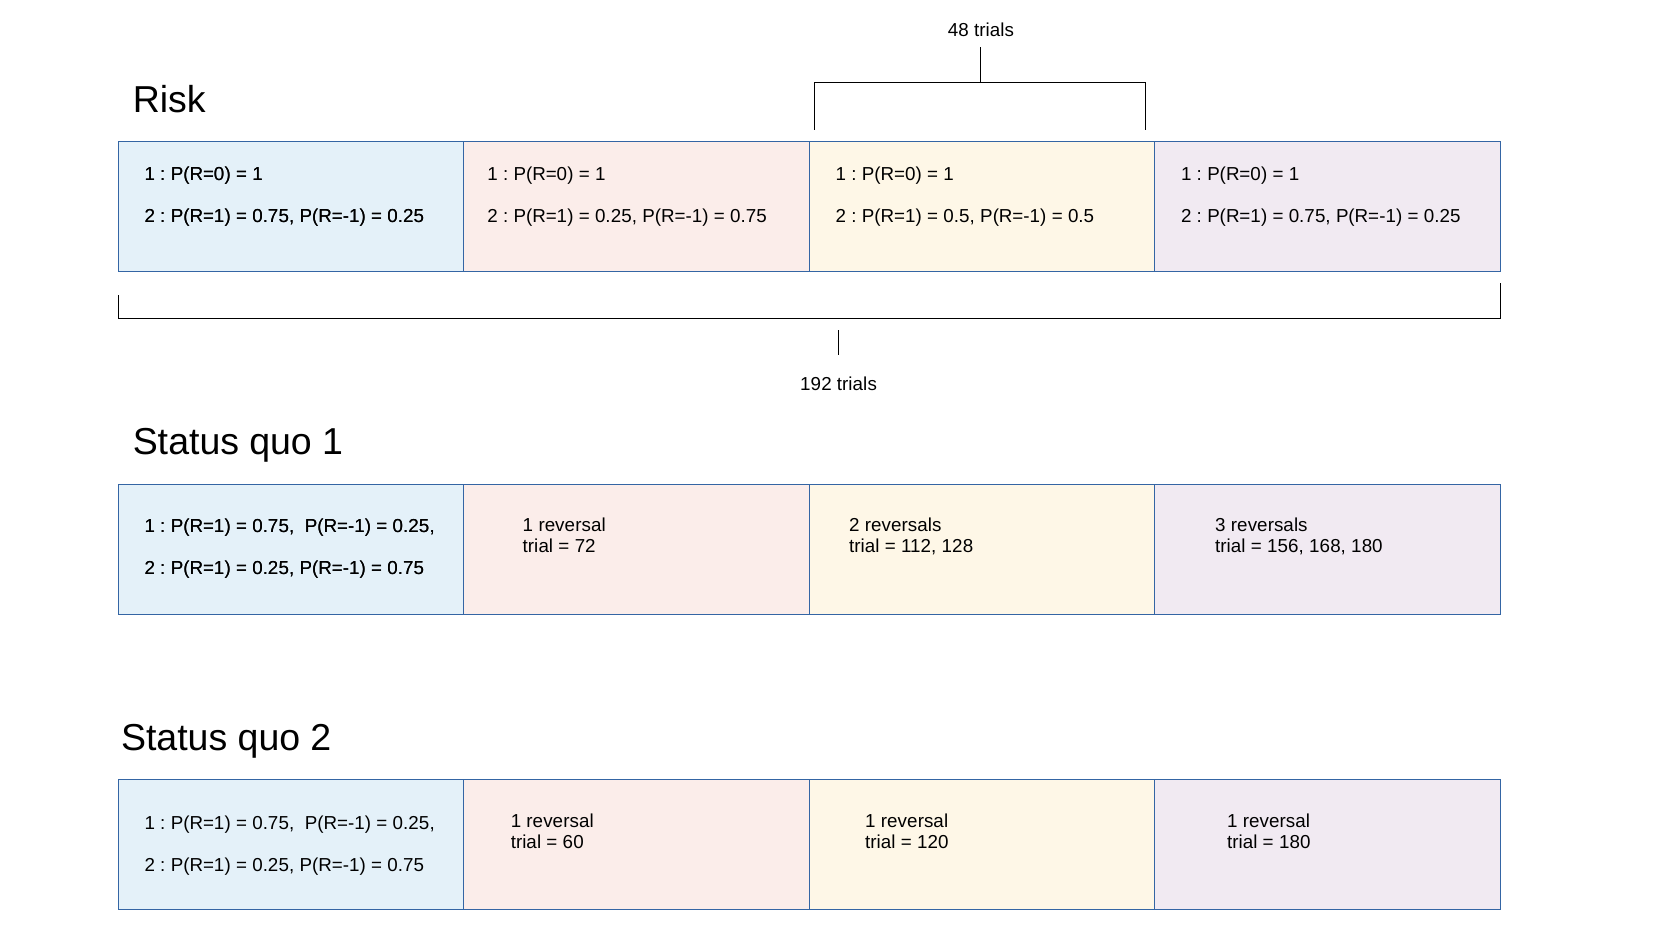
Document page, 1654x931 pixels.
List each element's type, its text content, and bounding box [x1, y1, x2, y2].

text_box 1 reversal trial = 72 [507, 507, 796, 591]
text_box 1 reversal trial = 120 [850, 802, 1139, 886]
text_box 1 reversal trial = 180 [1212, 803, 1501, 887]
text_box [118, 141, 1501, 272]
text_box 1 : P(R=1) = 0.75, P(R=-1) = 0.25, 2 : P(R=1) = 0.25, P(R=-1) = 0.75 [129, 507, 464, 601]
text_box 1 : P(R=0) = 1 2 : P(R=1) = 0.25, P(R=-1) = 0.75 [472, 155, 807, 249]
text_box Status quo 2 [106, 708, 508, 766]
text_box 1 : P(R=0) = 1 2 : P(R=1) = 0.75, P(R=-1) = 0.25 [129, 155, 464, 249]
text_box [118, 484, 1501, 615]
text_box Status quo 1 [118, 413, 520, 471]
text_box 1 : P(R=0) = 1 2 : P(R=1) = 0.5, P(R=-1) = 0.5 [820, 155, 1155, 249]
text_box [118, 779, 1501, 910]
text_box Risk [118, 70, 520, 128]
text_box 1 : P(R=1) = 0.75, P(R=-1) = 0.25, 2 : P(R=1) = 0.25, P(R=-1) = 0.75 [129, 805, 464, 898]
text_box 1 reversal trial = 60 [496, 803, 784, 887]
text_box 1 : P(R=0) = 1 2 : P(R=1) = 0.75, P(R=-1) = 0.25 [1166, 155, 1501, 249]
text_box 192 trials [785, 365, 916, 402]
text_box 2 reversals trial = 112, 128 [834, 507, 1123, 591]
text_box 3 reversals trial = 156, 168, 180 [1200, 507, 1489, 591]
text_box 48 trials [933, 11, 1099, 48]
